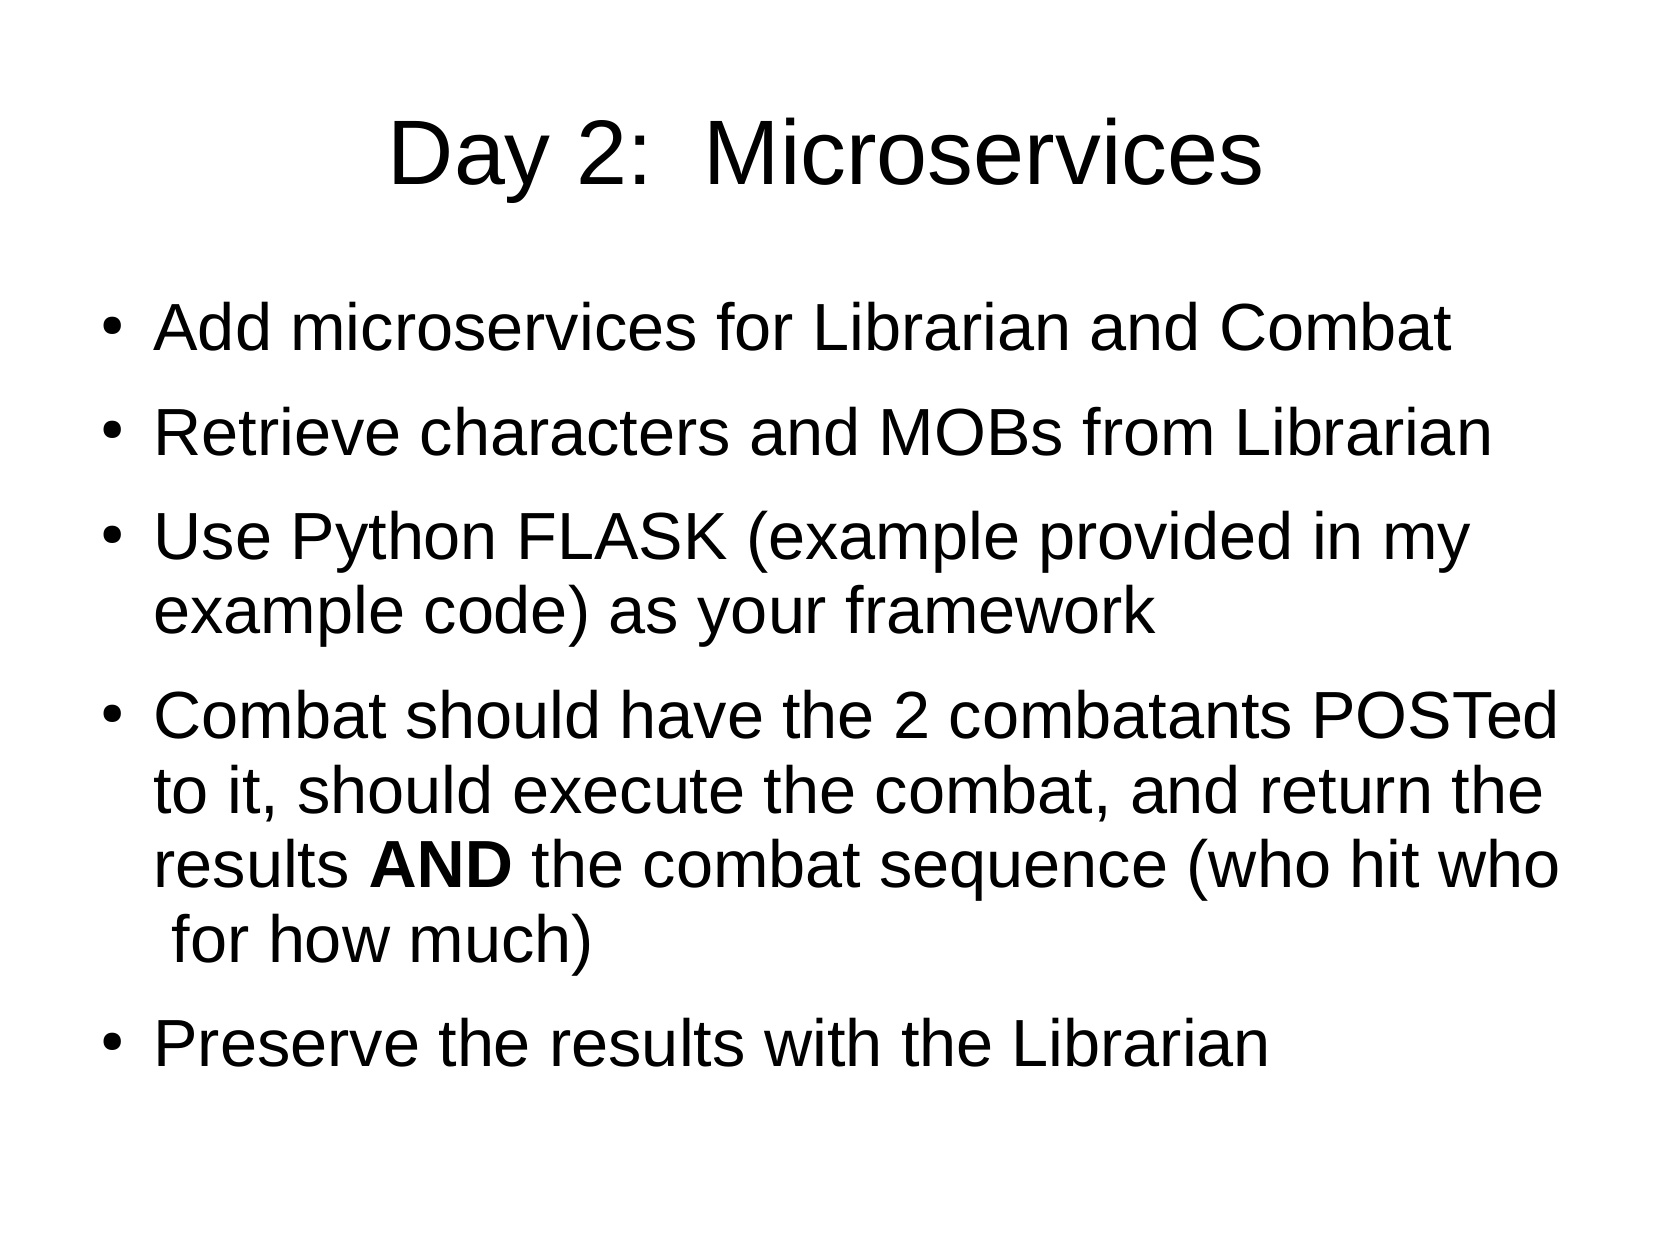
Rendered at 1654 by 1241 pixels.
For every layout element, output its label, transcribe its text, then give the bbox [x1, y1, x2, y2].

list Add microservices for Librarian and Combat Retrieve characters and MOBs from Librarian Use Python FLASK (example provided in my example code) as your framework Combat should have the 2 combatants POSTed to it, should execute the combat, and return the results AND the combat sequence (who hit who for how much) Preserve the results with the Librarian [82, 290, 1571, 1109]
title Day 2: Microservices [82, 49, 1571, 257]
